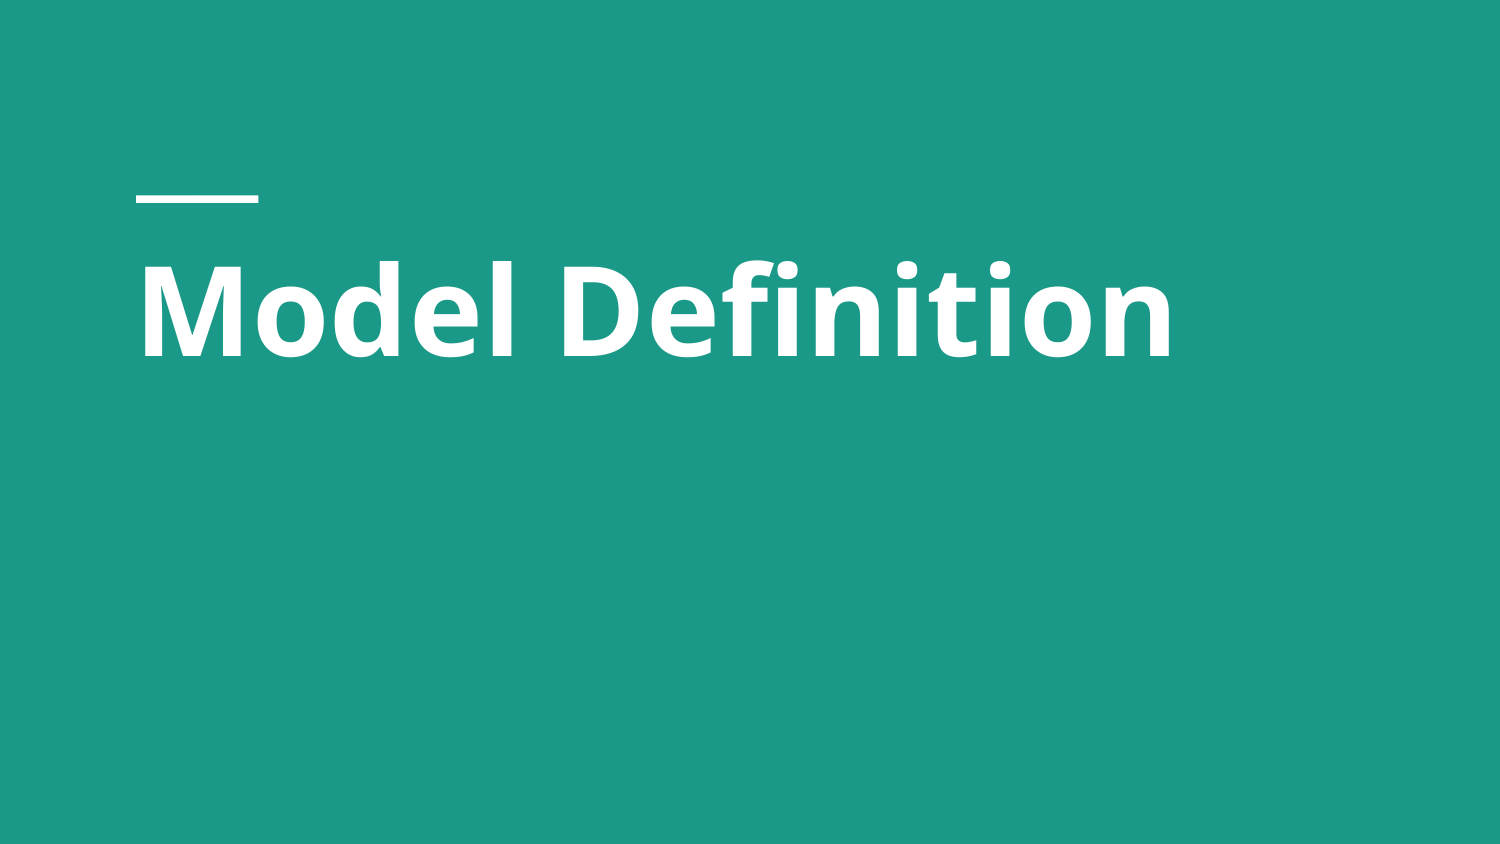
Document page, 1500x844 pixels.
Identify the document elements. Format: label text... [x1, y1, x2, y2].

title Model Definition [119, 216, 1381, 466]
